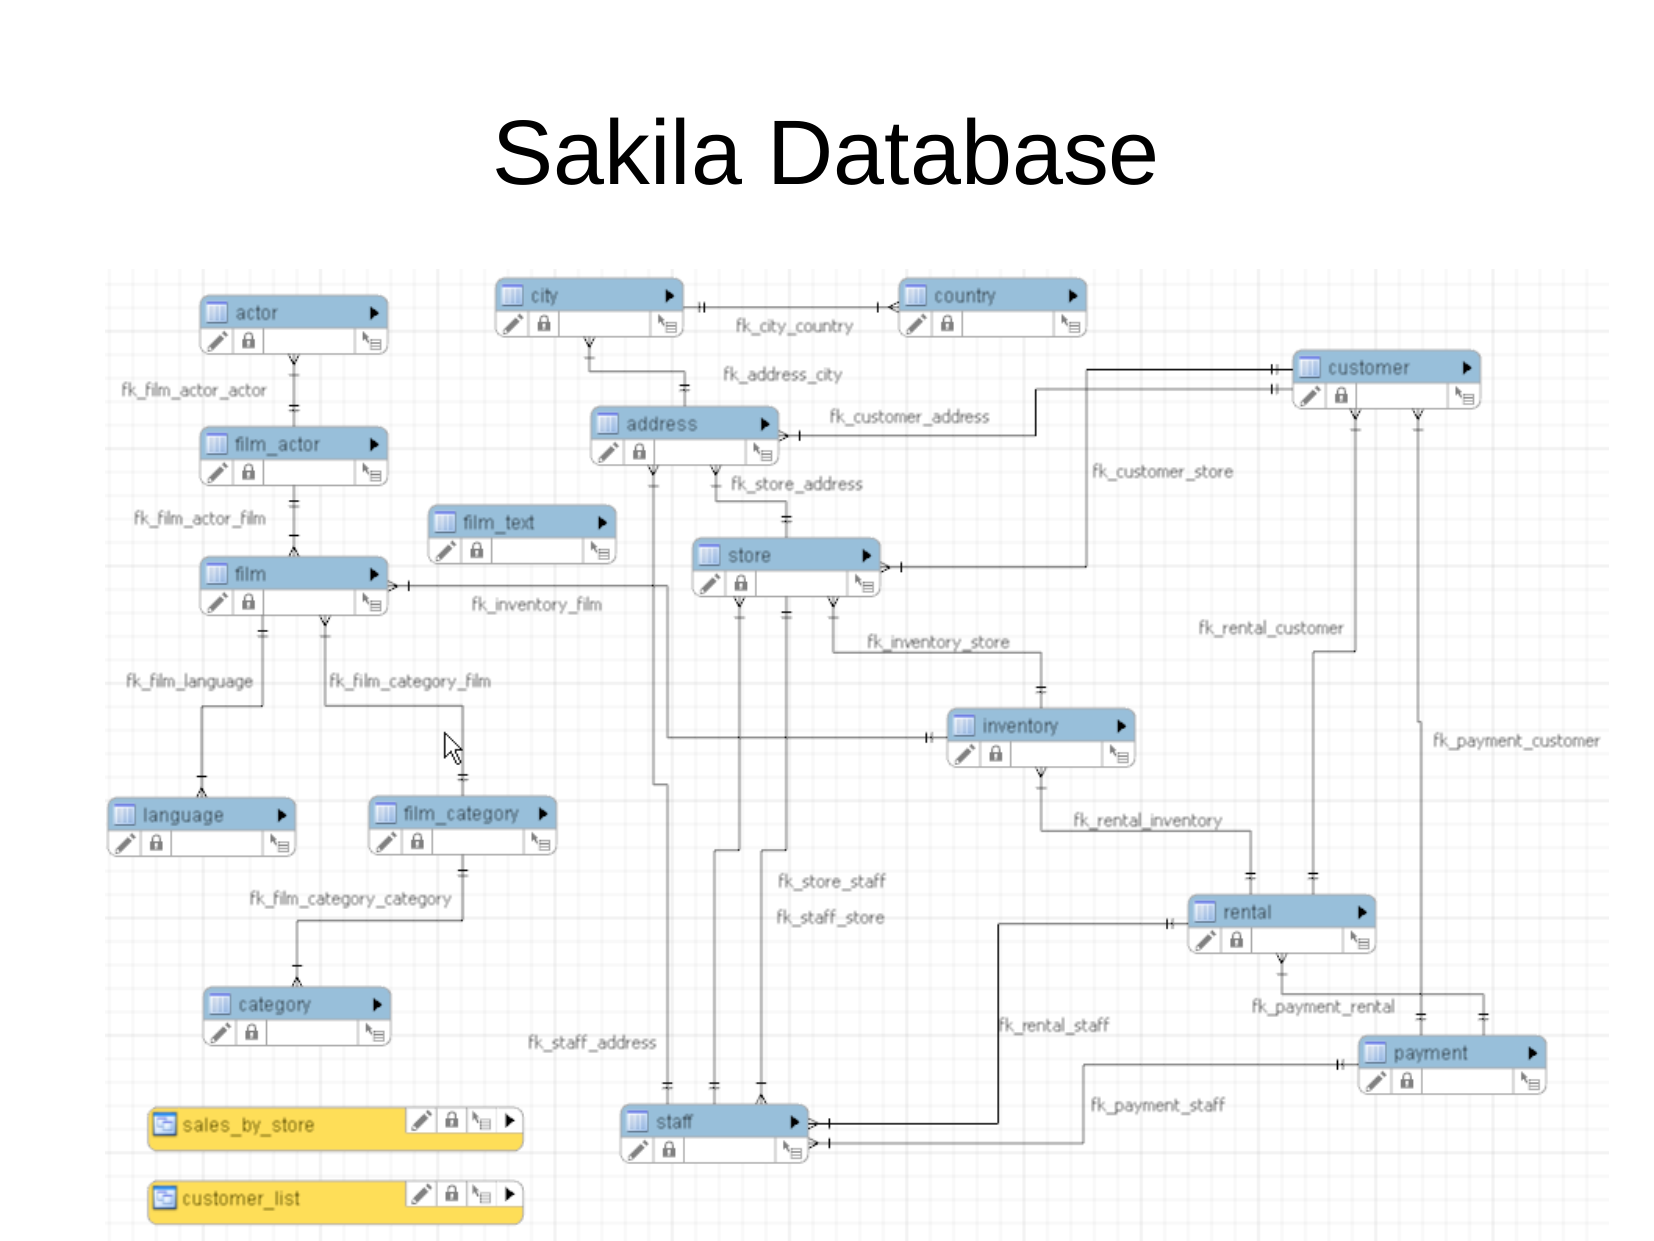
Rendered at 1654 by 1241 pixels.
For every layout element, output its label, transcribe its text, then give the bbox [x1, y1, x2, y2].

title Sakila Database [82, 49, 1571, 257]
picture [105, 269, 1609, 1241]
